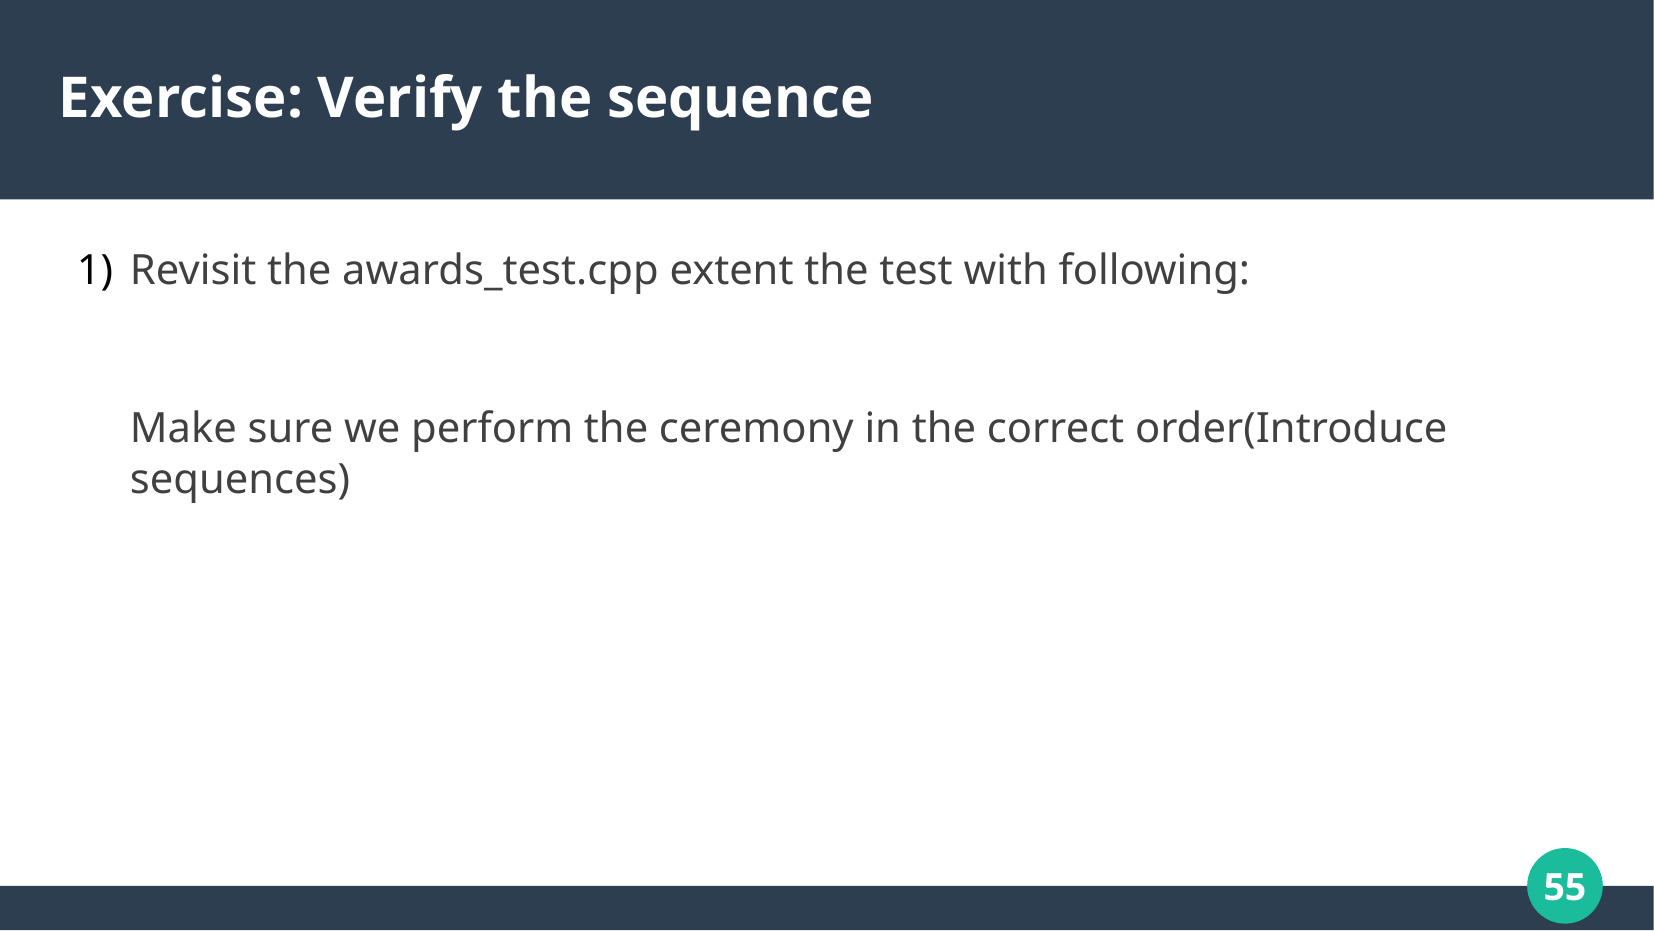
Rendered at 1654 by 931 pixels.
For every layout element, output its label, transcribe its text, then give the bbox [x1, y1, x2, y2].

list Revisit the awards_test.cpp extent the test with following: Make sure we perform the ceremony in the correct order(Introduce sequences) [59, 243, 1595, 864]
title Exercise: Verify the sequence [59, 37, 1595, 155]
